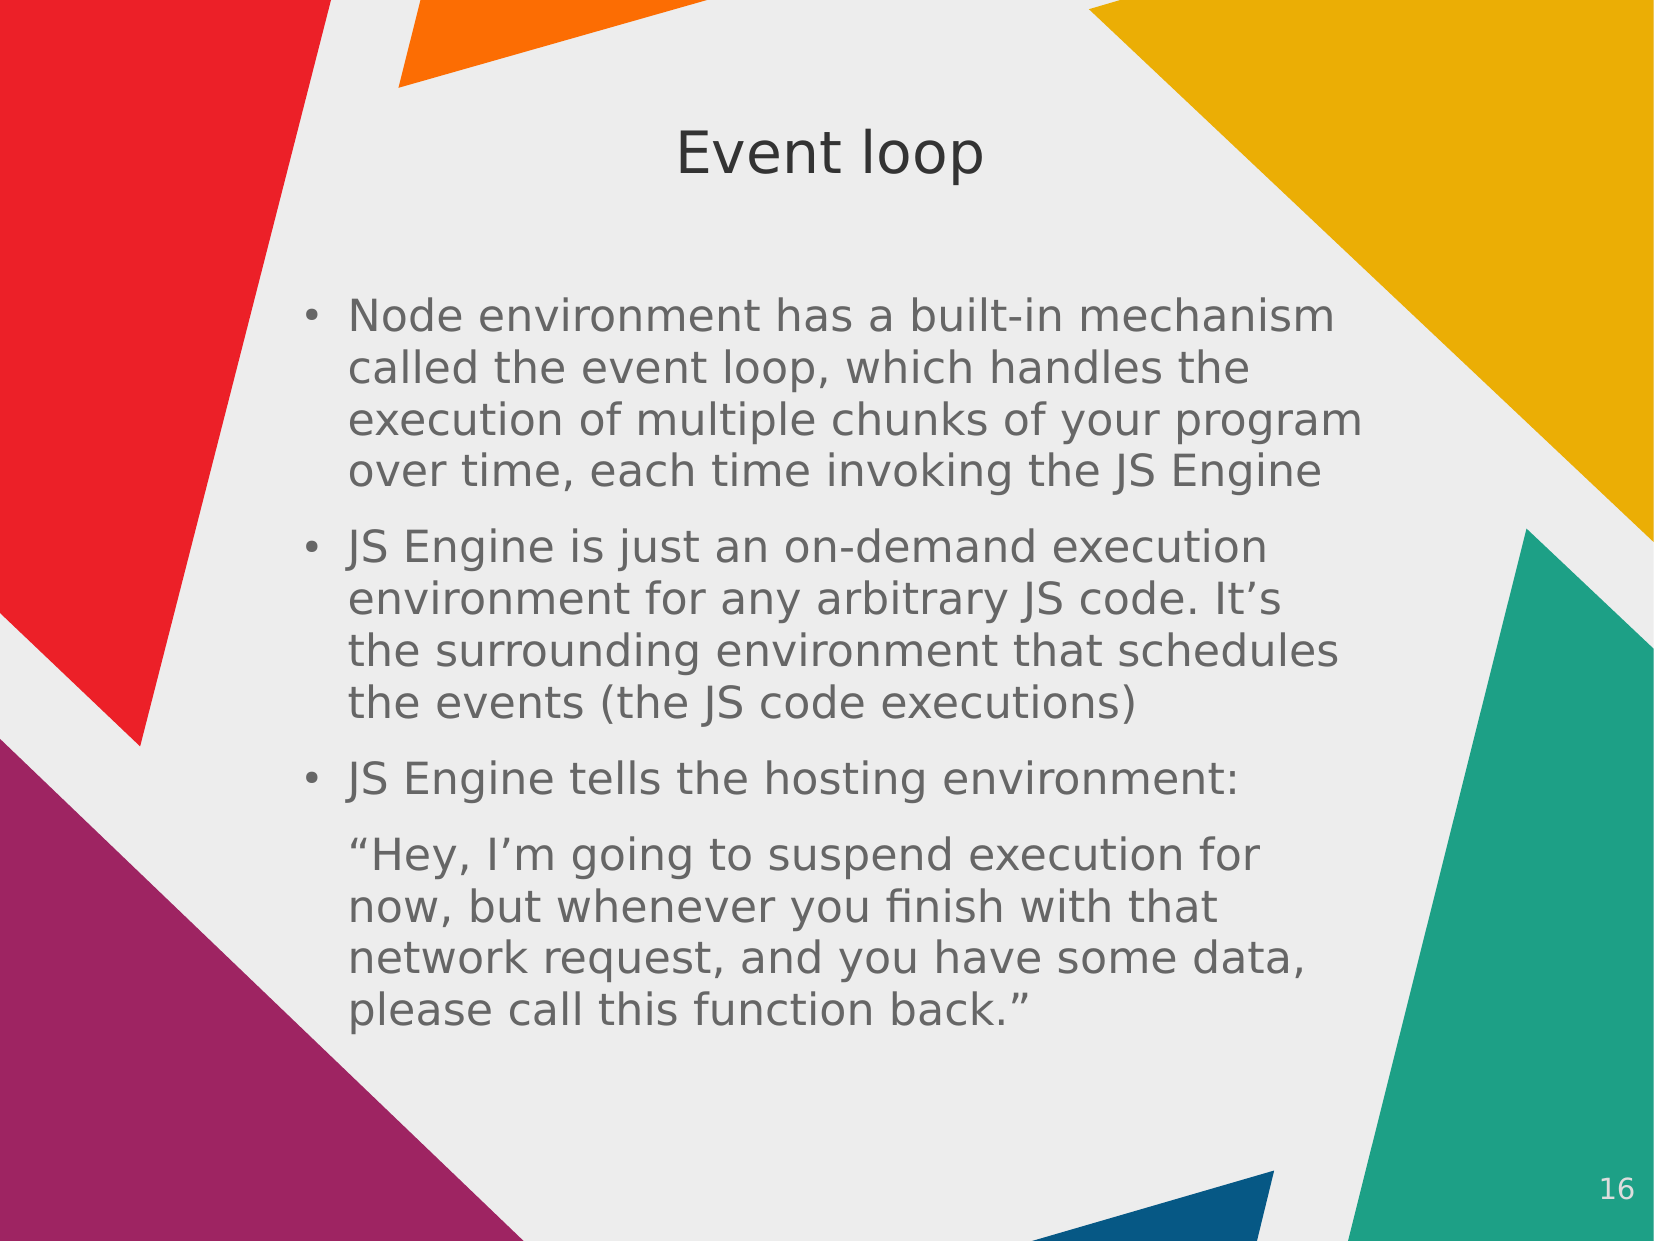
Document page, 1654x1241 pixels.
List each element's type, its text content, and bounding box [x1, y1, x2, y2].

list Node environment has a built-in mechanism called the event loop, which handles the execution of multiple chunks of your program over time, each time invoking the JS Engine JS Engine is just an on-demand execution environment for any arbitrary JS code. It’s the surrounding environment that schedules the events (the JS code executions) JS Engine tells the hosting environment: “Hey, I’m going to suspend execution for now, but whenever you finish with that network request, and you have some data, please call this function back.” [289, 290, 1372, 1090]
title Event loop [289, 49, 1372, 257]
